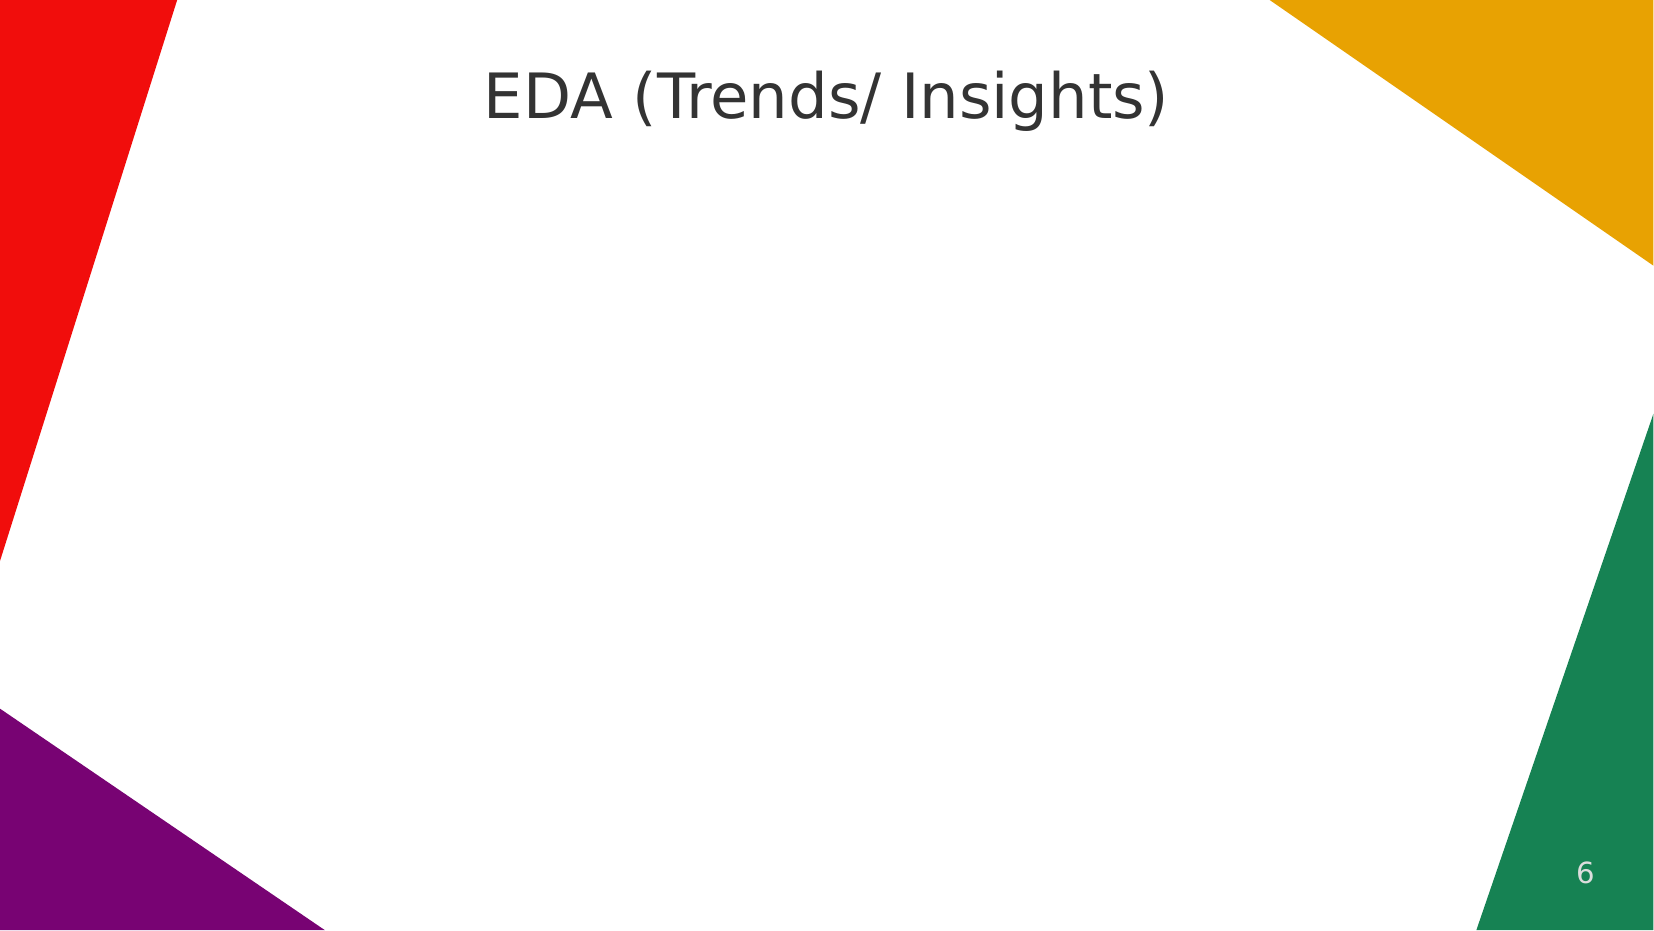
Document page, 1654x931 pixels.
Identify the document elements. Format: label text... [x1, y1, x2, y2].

title EDA (Trends/ Insights) [118, 59, 1536, 207]
